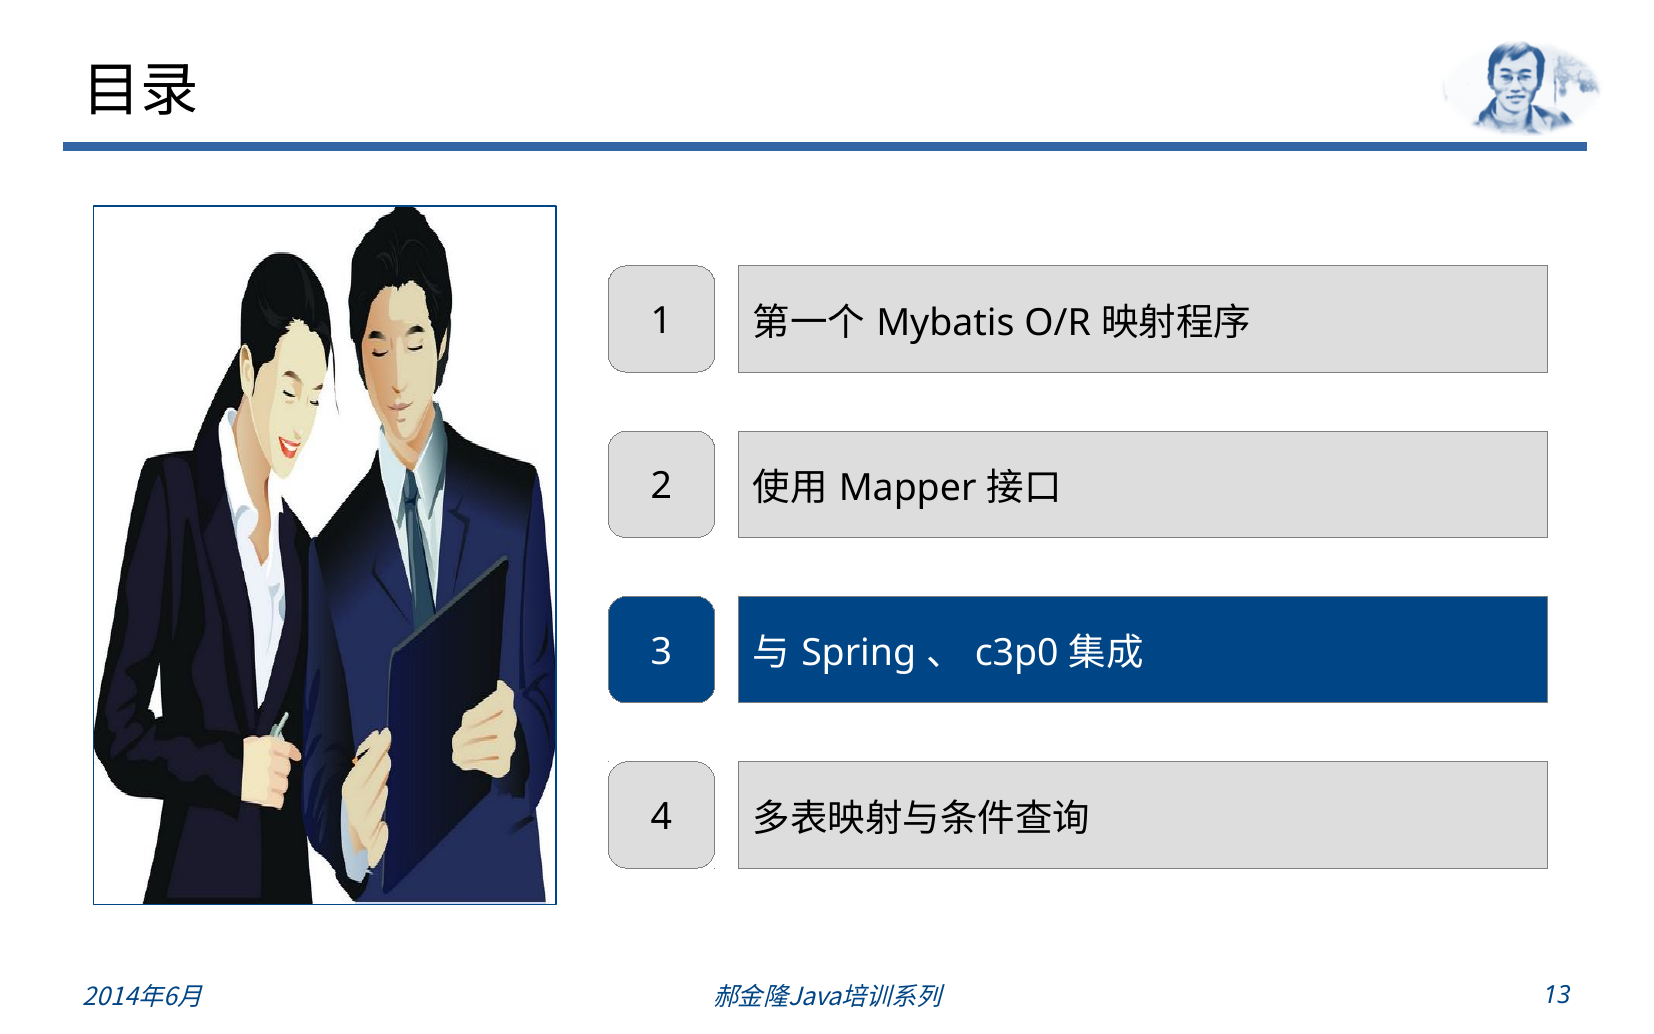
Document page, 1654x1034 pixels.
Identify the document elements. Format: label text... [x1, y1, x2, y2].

text_box 1 [608, 265, 715, 373]
text_box 与Spring、c3p0集成 [738, 596, 1548, 703]
picture [94, 206, 556, 904]
text_box 2 [608, 431, 715, 538]
text_box 第一个Mybatis O/R映射程序 [738, 265, 1548, 373]
text_box 3 [608, 596, 715, 703]
picture [1440, 41, 1604, 136]
text_box 4 [608, 761, 715, 869]
text_box 多表映射与条件查询 [738, 762, 1547, 868]
text_box 使用Mapper接口 [738, 431, 1548, 538]
title 目录 [82, 41, 1571, 130]
